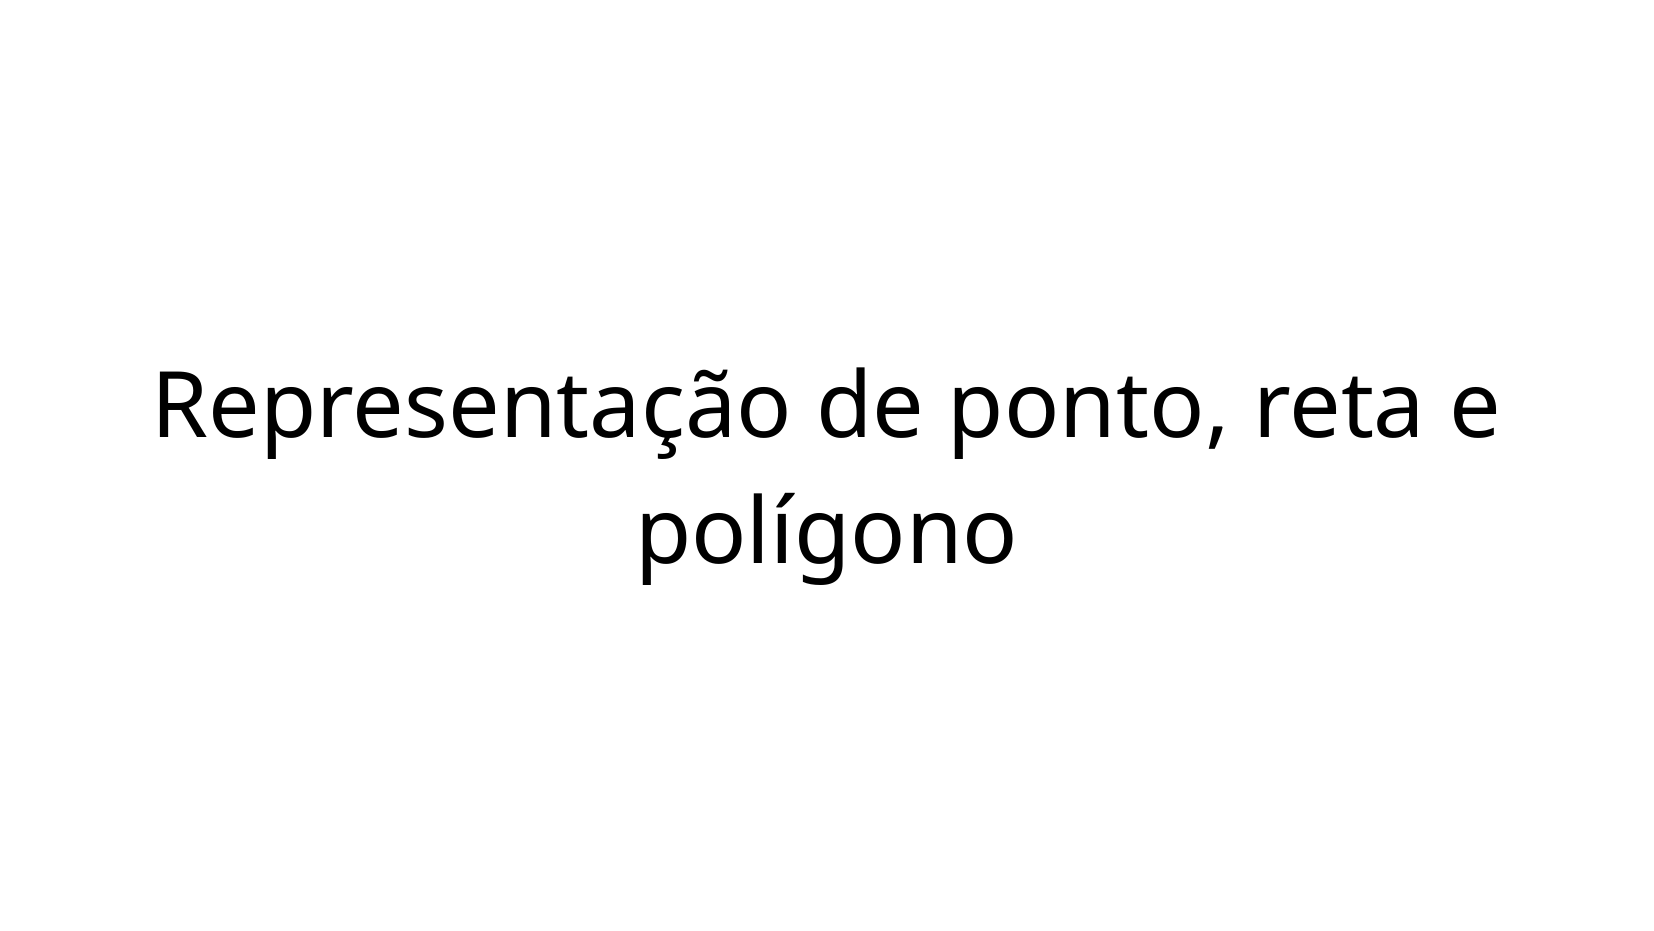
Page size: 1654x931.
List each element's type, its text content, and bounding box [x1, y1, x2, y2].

title Representação de ponto, reta e polígono [0, 0, 1654, 931]
